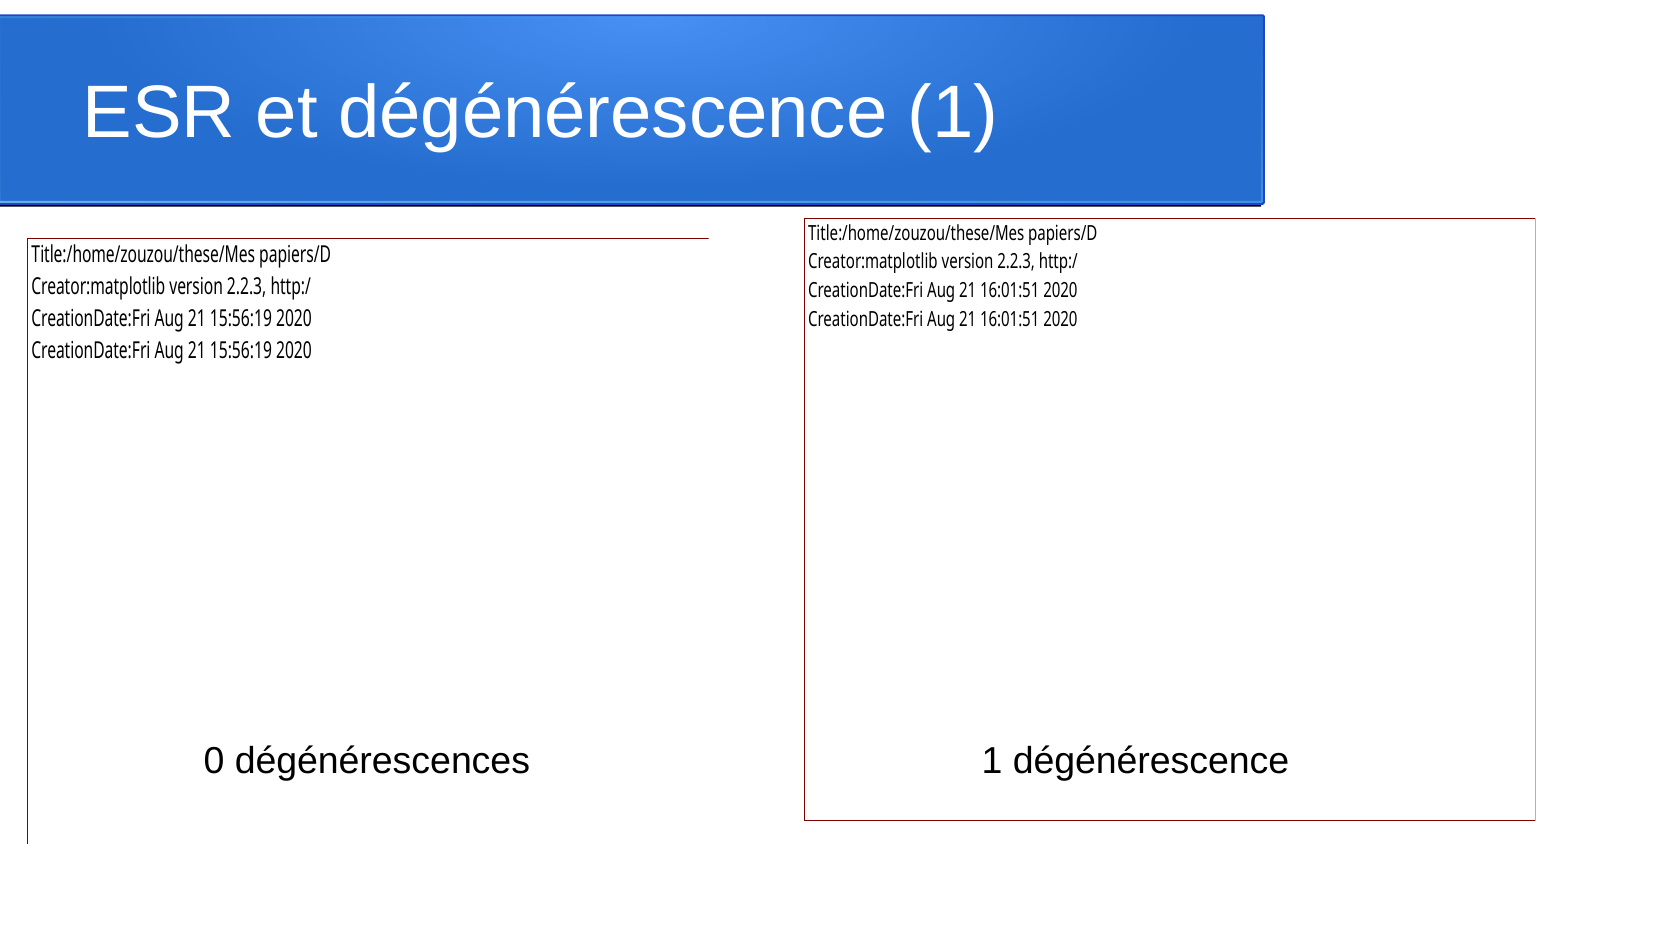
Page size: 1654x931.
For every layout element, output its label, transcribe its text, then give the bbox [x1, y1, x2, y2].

title ESR et dégénérescence (1) [82, 35, 1235, 189]
picture [803, 216, 1536, 821]
text_box 0 dégénérescences [188, 732, 545, 790]
picture [26, 236, 709, 844]
text_box 1 dégénérescence [966, 732, 1305, 790]
